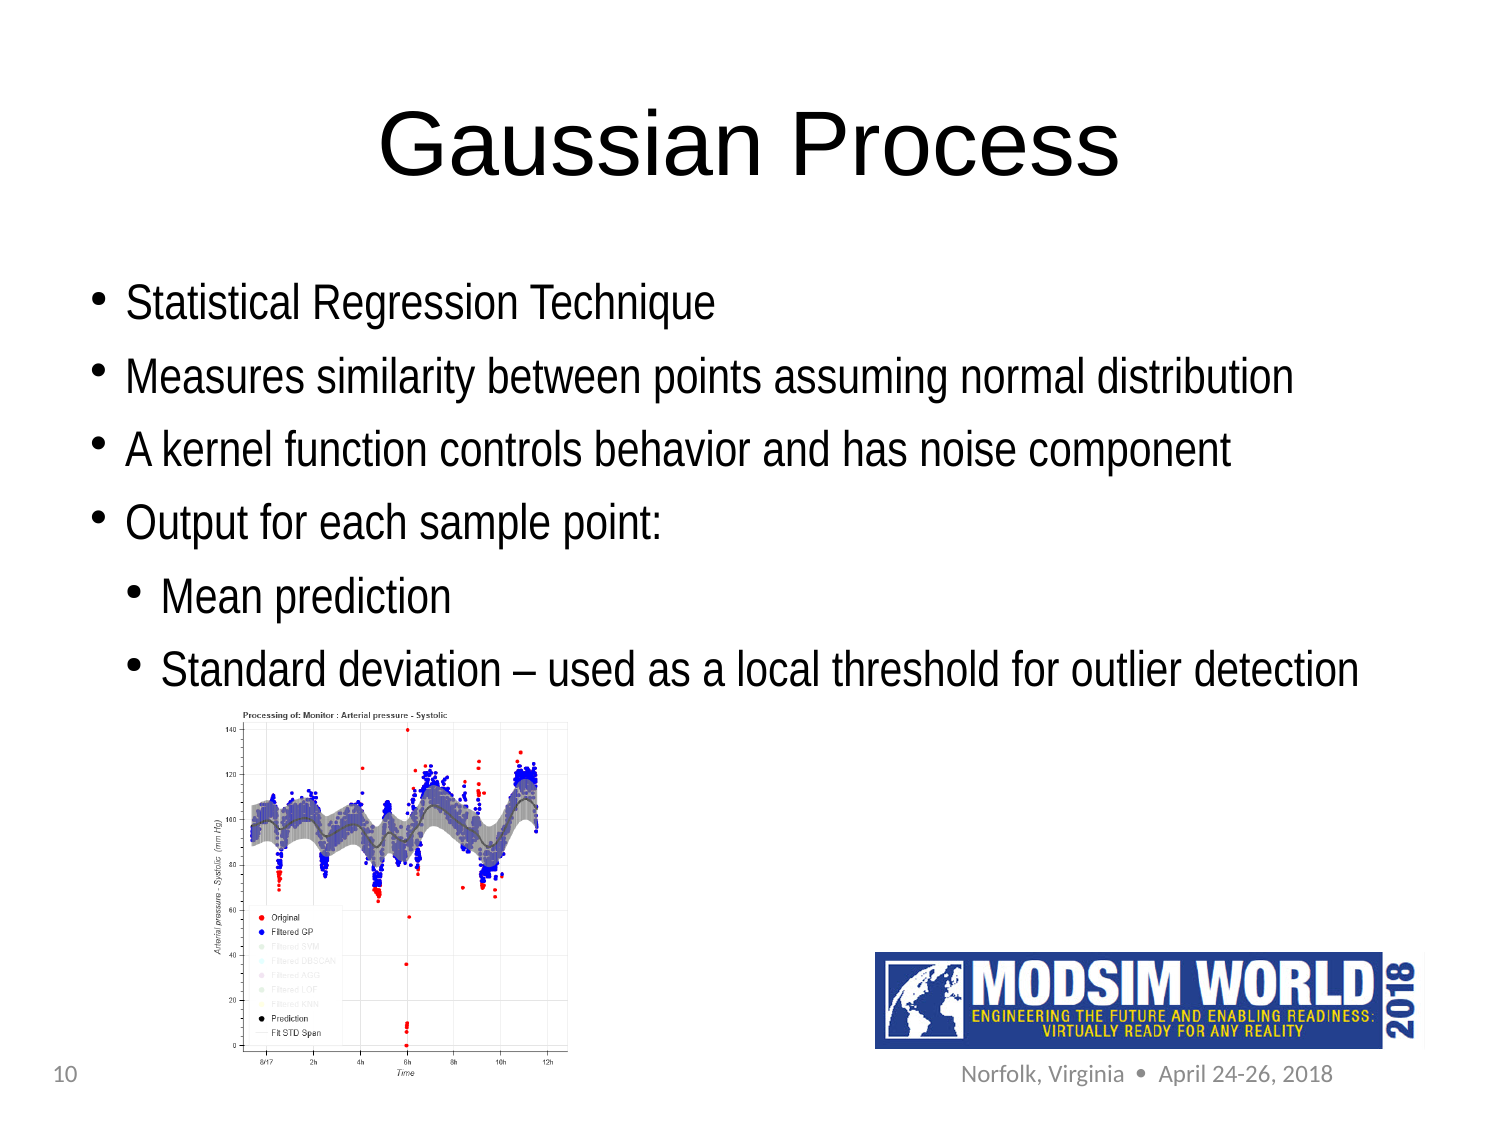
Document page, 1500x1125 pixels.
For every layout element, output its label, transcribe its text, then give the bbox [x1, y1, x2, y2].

text_box Statistical Regression Technique Measures similarity between points assuming normal distribution A kernel function controls behavior and has noise component Output for each sample point: Mean prediction Standard deviation – used as a local threshold for outlier detection [74, 262, 1425, 1005]
picture [875, 1005, 1425, 1042]
text_box <number> [37, 1042, 388, 1103]
picture [210, 704, 586, 1081]
text_box Norfolk, Virginia  April 24-26, 2018 [874, 1042, 1427, 1103]
text_box Gaussian Process [74, 45, 1425, 233]
